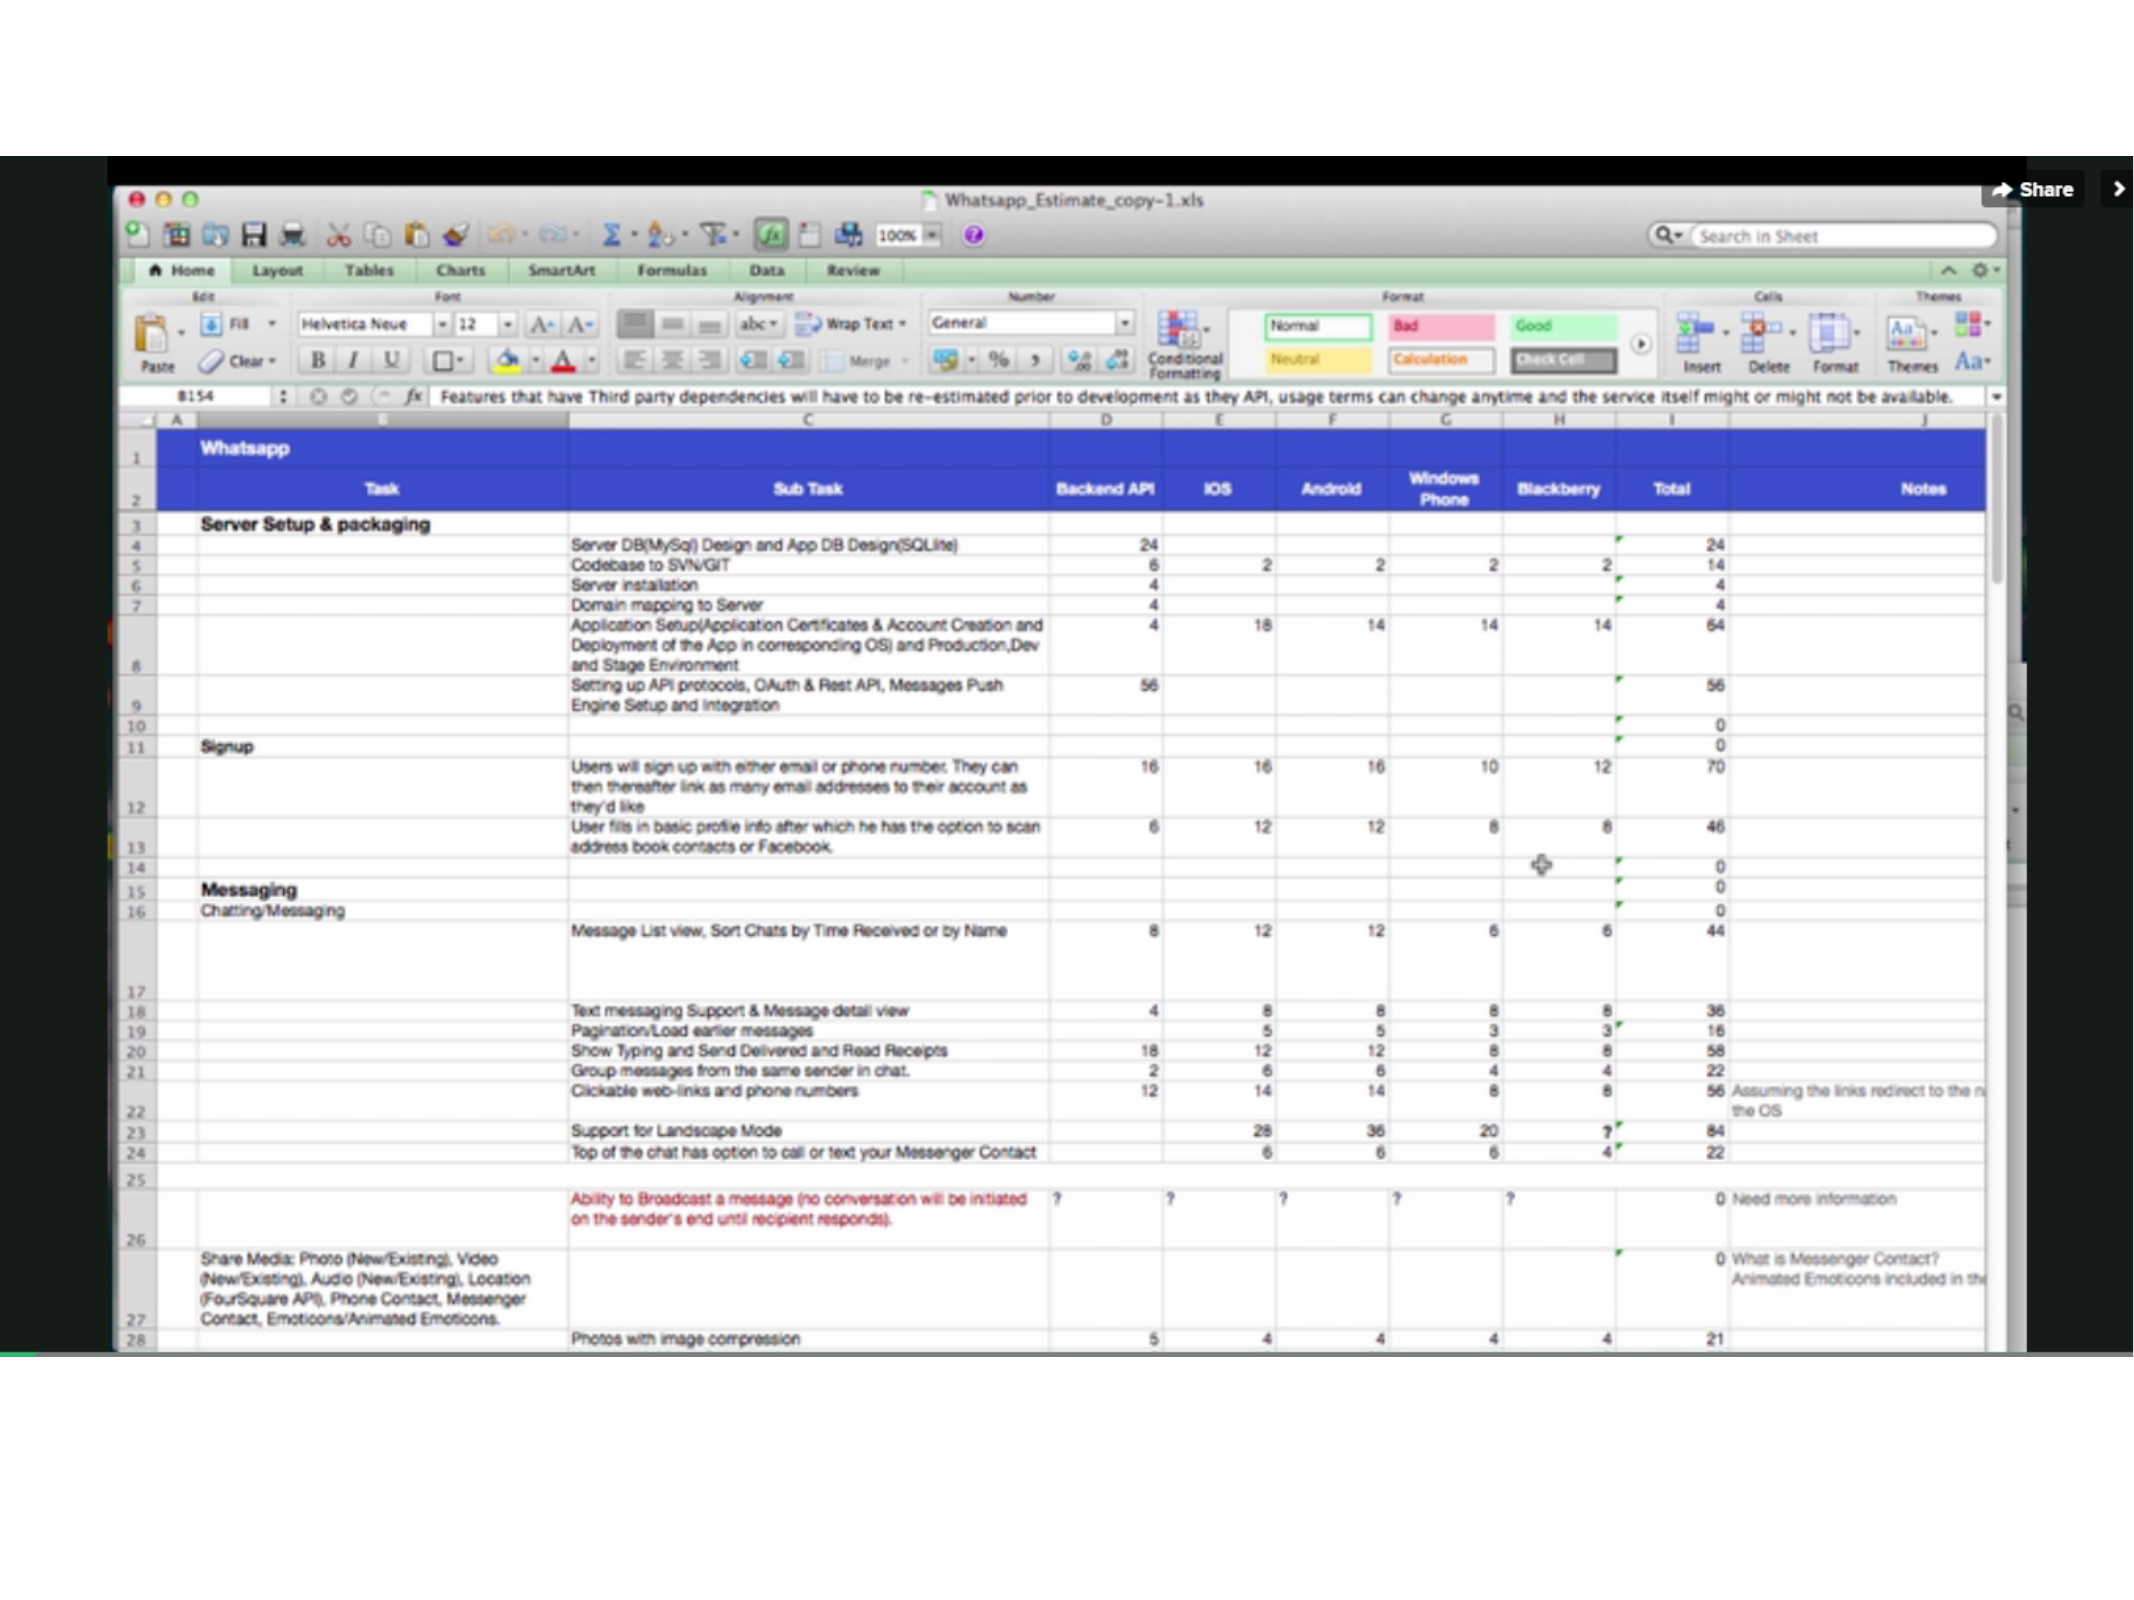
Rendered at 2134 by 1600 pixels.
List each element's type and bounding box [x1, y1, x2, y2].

picture [0, 156, 2134, 1357]
